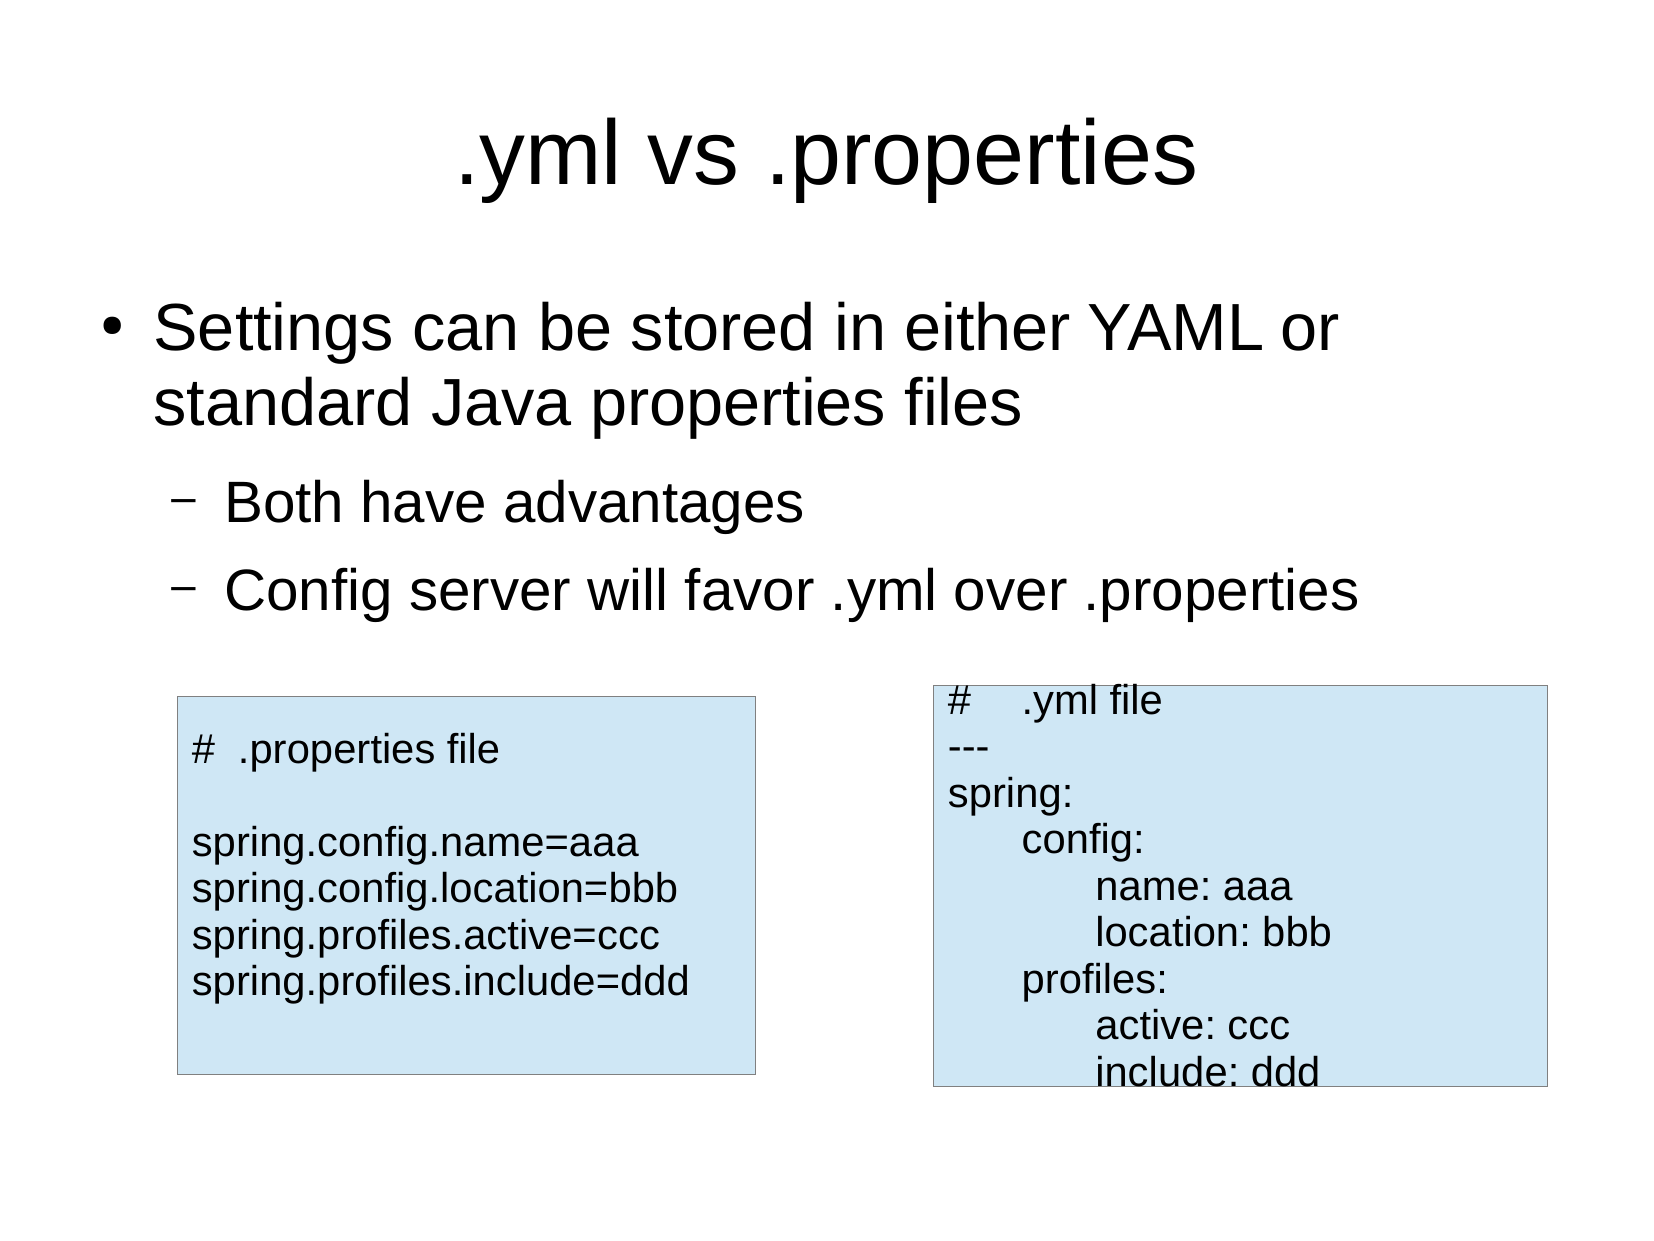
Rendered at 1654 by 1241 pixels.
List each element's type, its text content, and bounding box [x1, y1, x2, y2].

list Settings can be stored in either YAML or standard Java properties files Both have advantages Config server will favor .yml over .properties [82, 290, 1571, 1109]
text_box # .yml file --- spring: config: name: aaa location: bbb profiles: active: ccc include: ddd [933, 685, 1548, 1087]
title .yml vs .properties [82, 49, 1571, 257]
text_box # .properties file spring.config.name=aaa spring.config.location=bbb spring.profiles.active=ccc spring.profiles.include=ddd [177, 696, 756, 1075]
